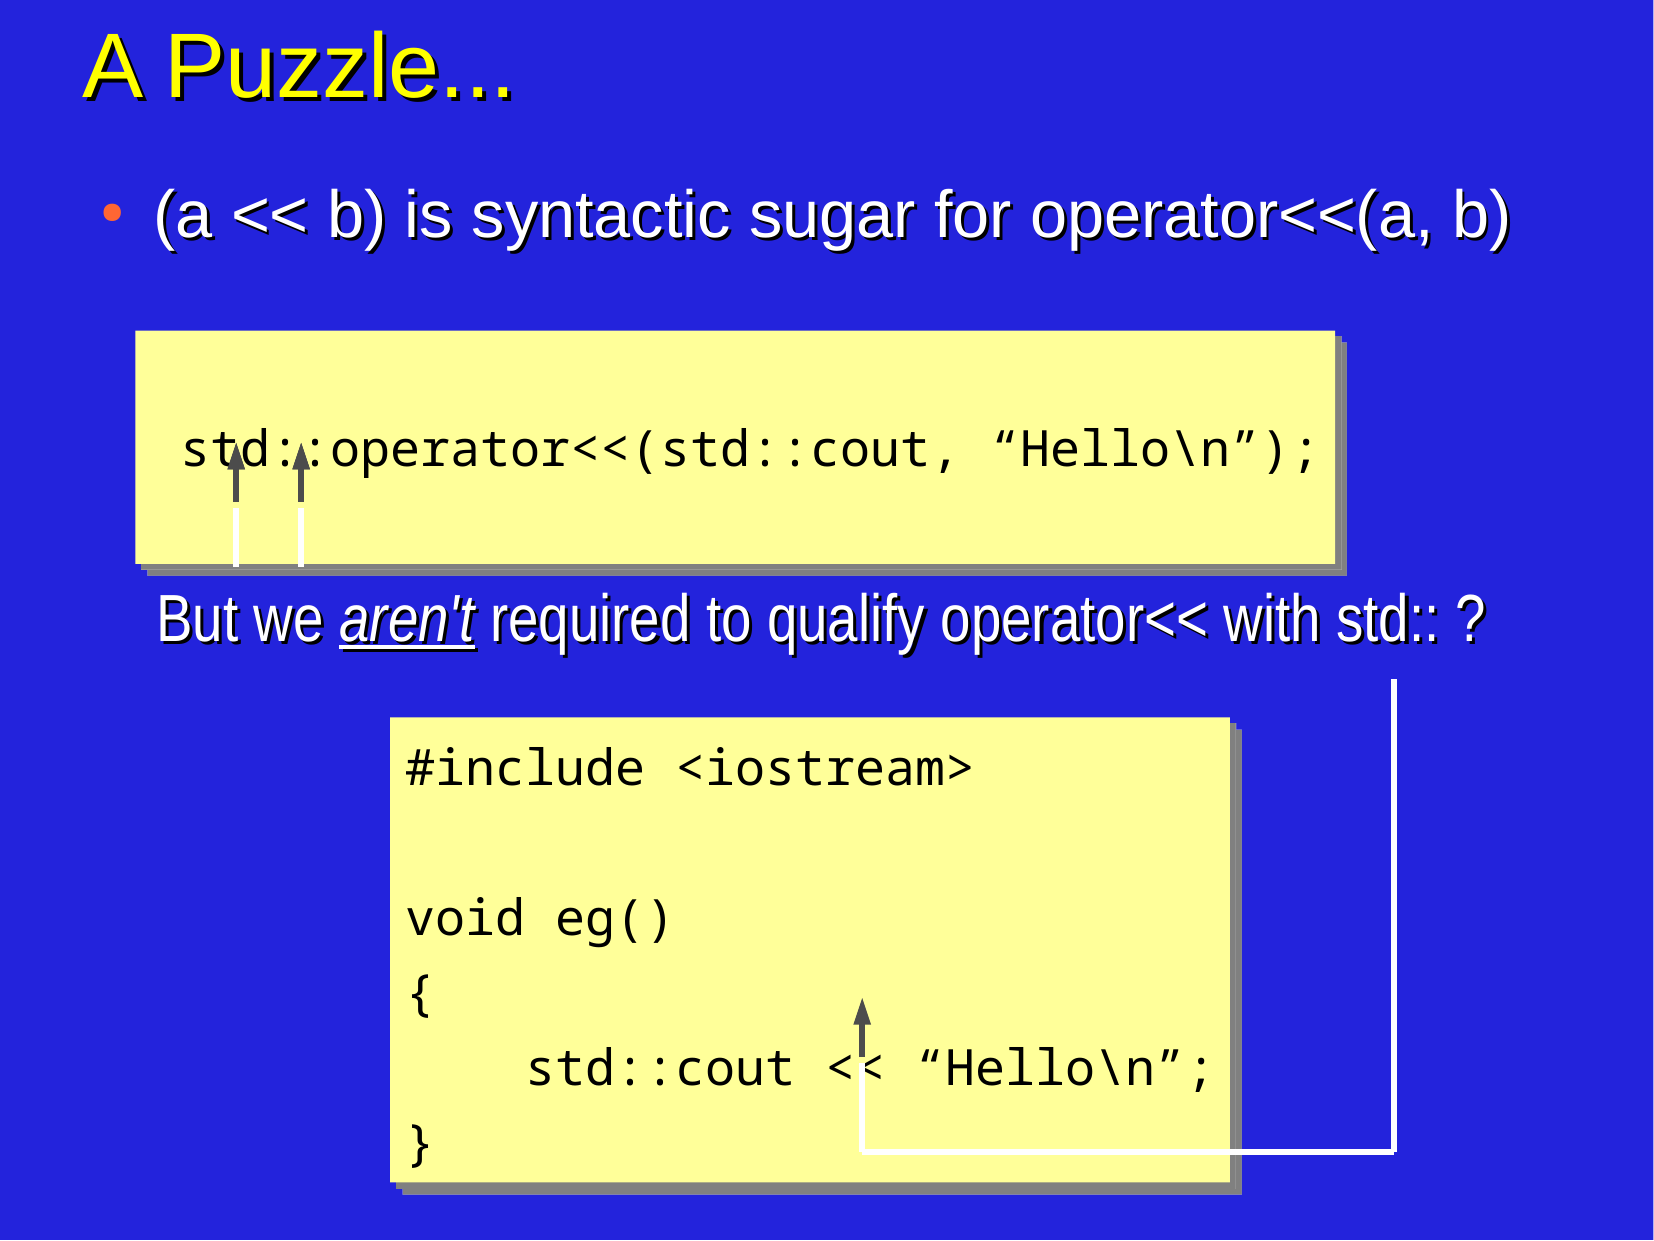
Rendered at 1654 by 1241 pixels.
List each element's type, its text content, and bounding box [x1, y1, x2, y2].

text_box std::operator<<(std::cout, “Hello\n”); [135, 330, 1336, 564]
title A Puzzle... [82, 2, 1571, 130]
list (a << b) is syntactic sugar for operator<<(a, b) [82, 177, 1571, 1182]
text_box #include <iostream> void eg() { std::cout << “Hello\n”; } [390, 717, 1230, 1183]
text_box But we aren't required to qualify operator<< with std:: ? [141, 566, 1619, 663]
